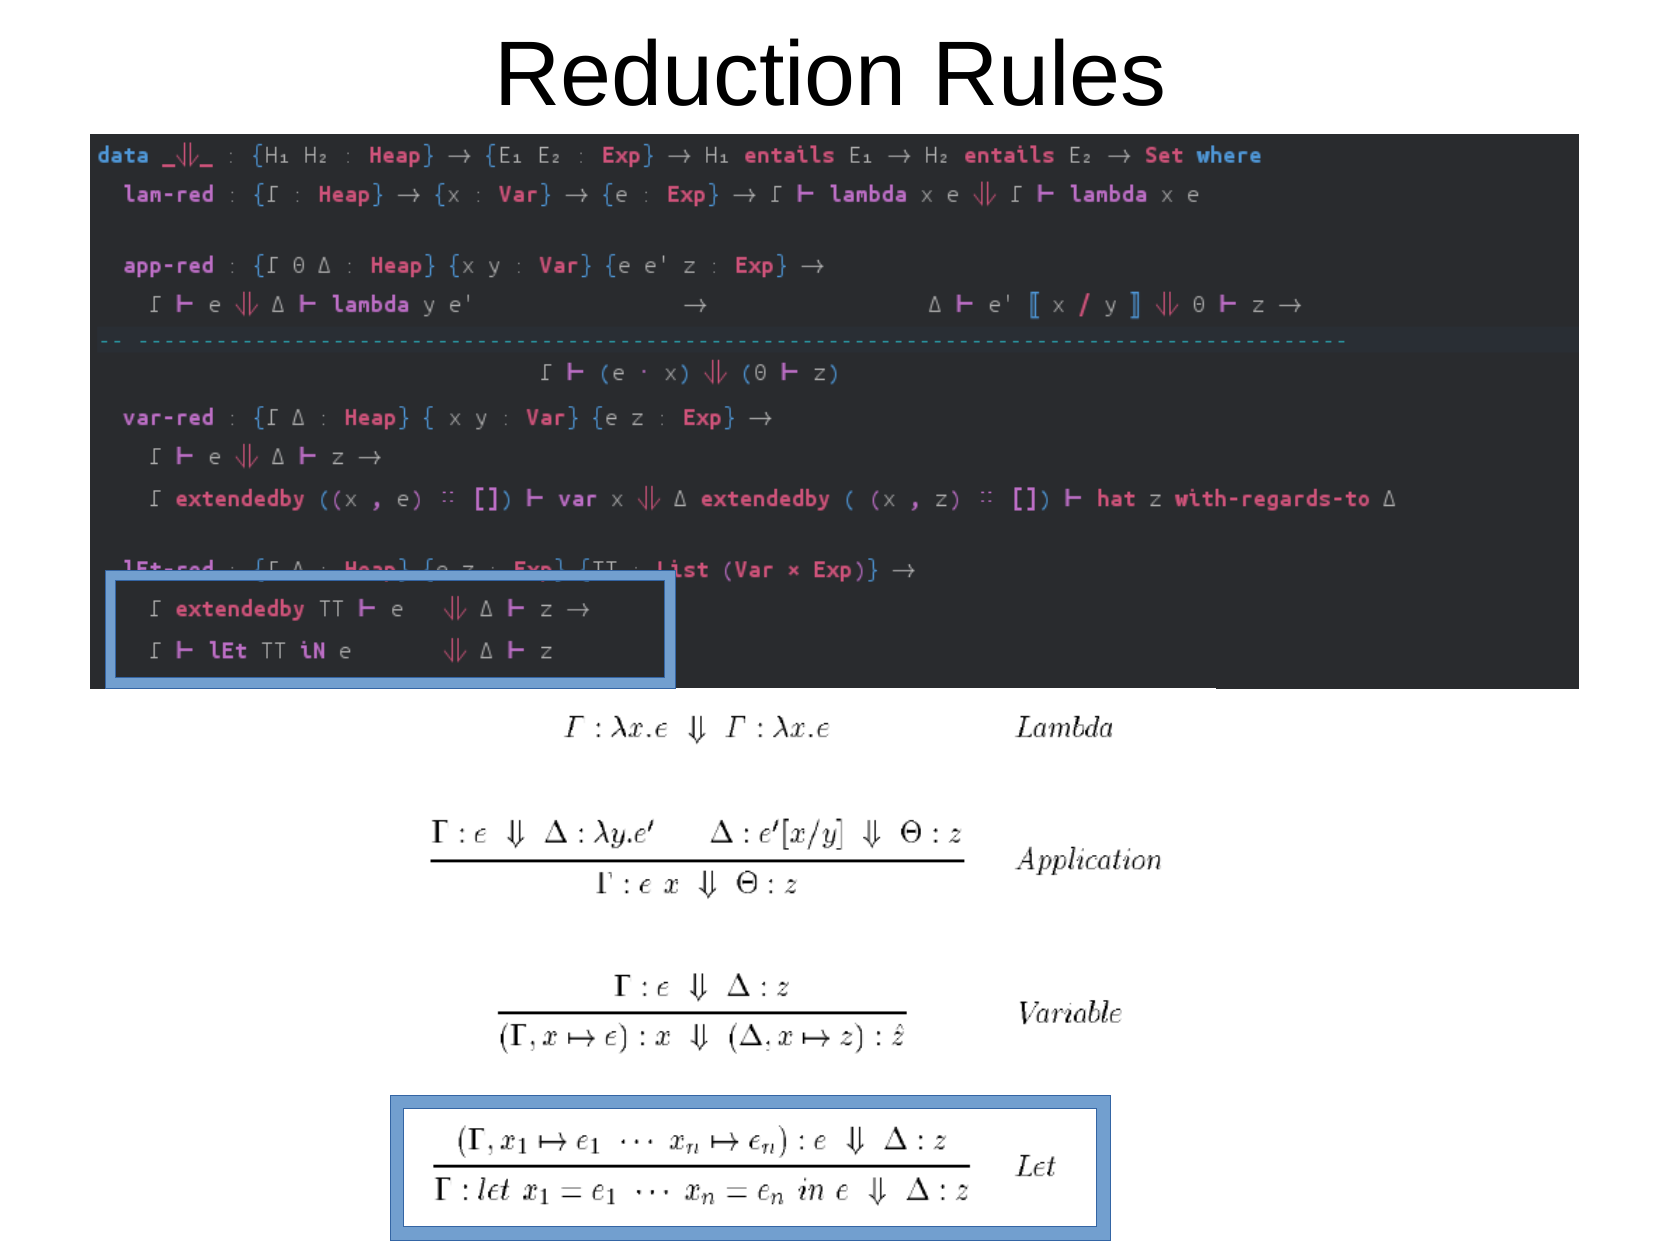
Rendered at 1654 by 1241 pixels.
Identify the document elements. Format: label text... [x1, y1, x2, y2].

text_box [390, 1095, 1111, 1241]
picture [116, 581, 664, 677]
text_box [105, 570, 676, 689]
picture [90, 134, 1579, 1241]
picture [404, 1109, 1096, 1226]
title Reduction Rules [86, 0, 1576, 178]
